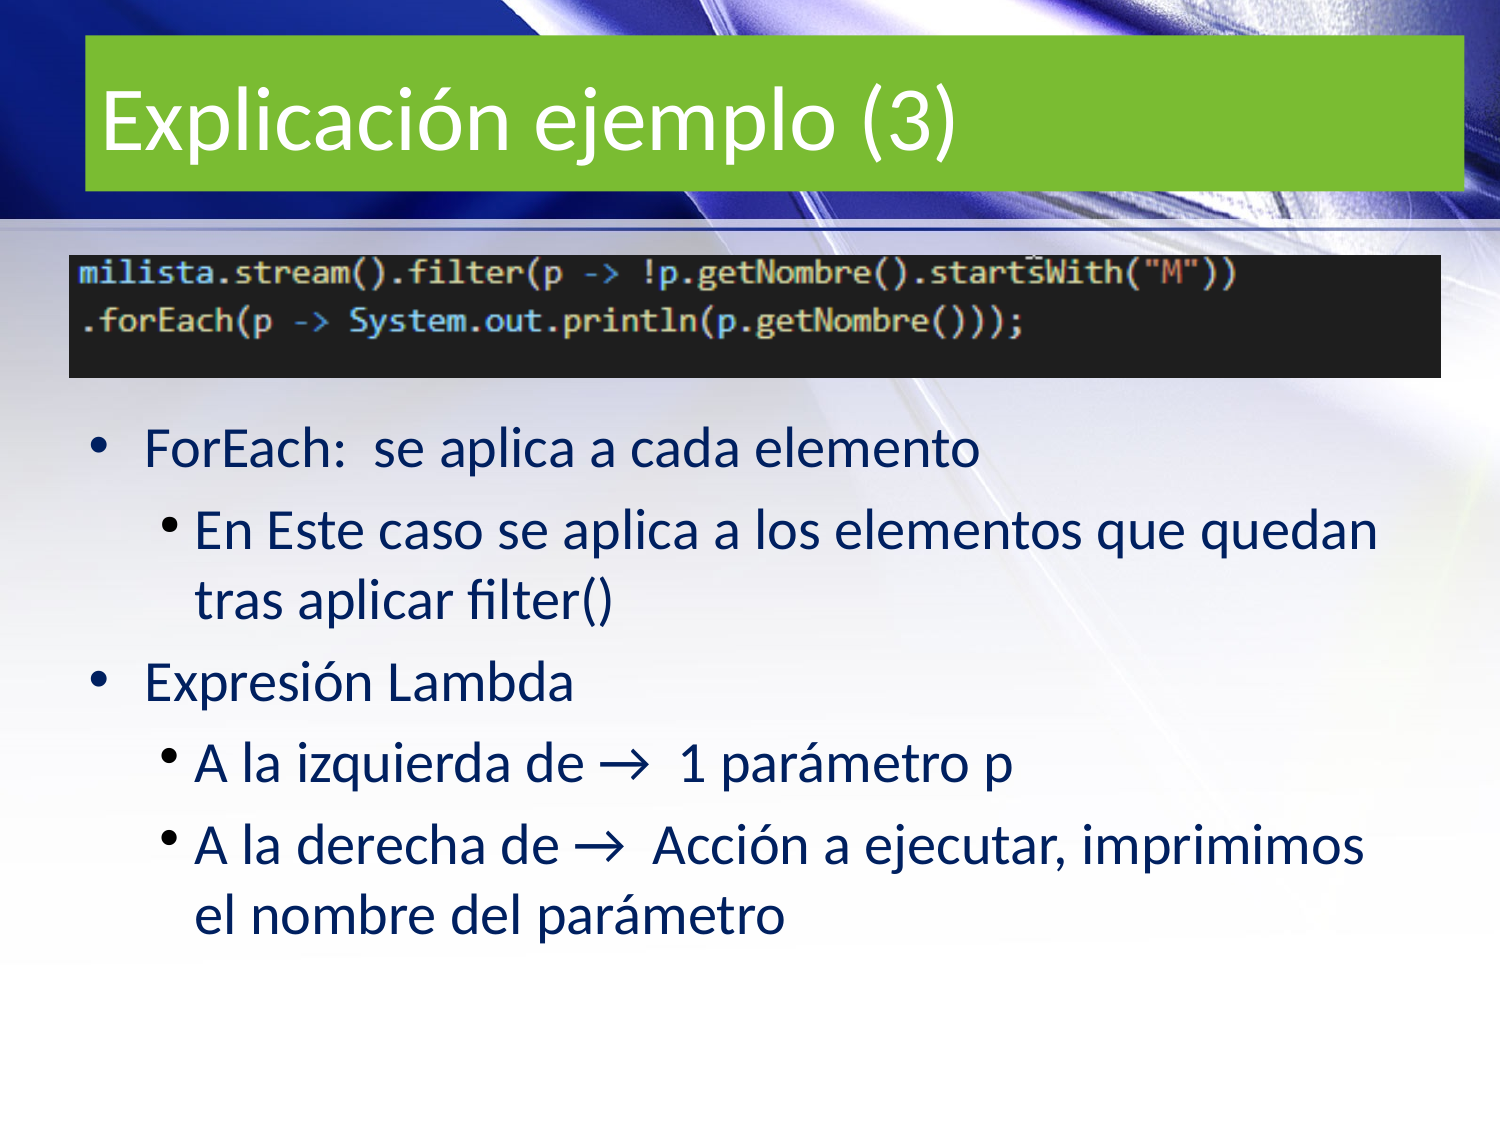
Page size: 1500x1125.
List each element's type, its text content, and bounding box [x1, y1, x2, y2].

picture [0, 0, 1500, 1125]
text_box ForEach: se aplica a cada elemento En Este caso se aplica a los elementos que quedan tras aplicar filter() Expresión Lambda A la izquierda de → 1 parámetro p A la derecha de → Acción a ejecutar, imprimimos el nombre del parámetro [73, 378, 1424, 989]
text_box Explicación ejemplo (3) [85, 35, 1465, 192]
